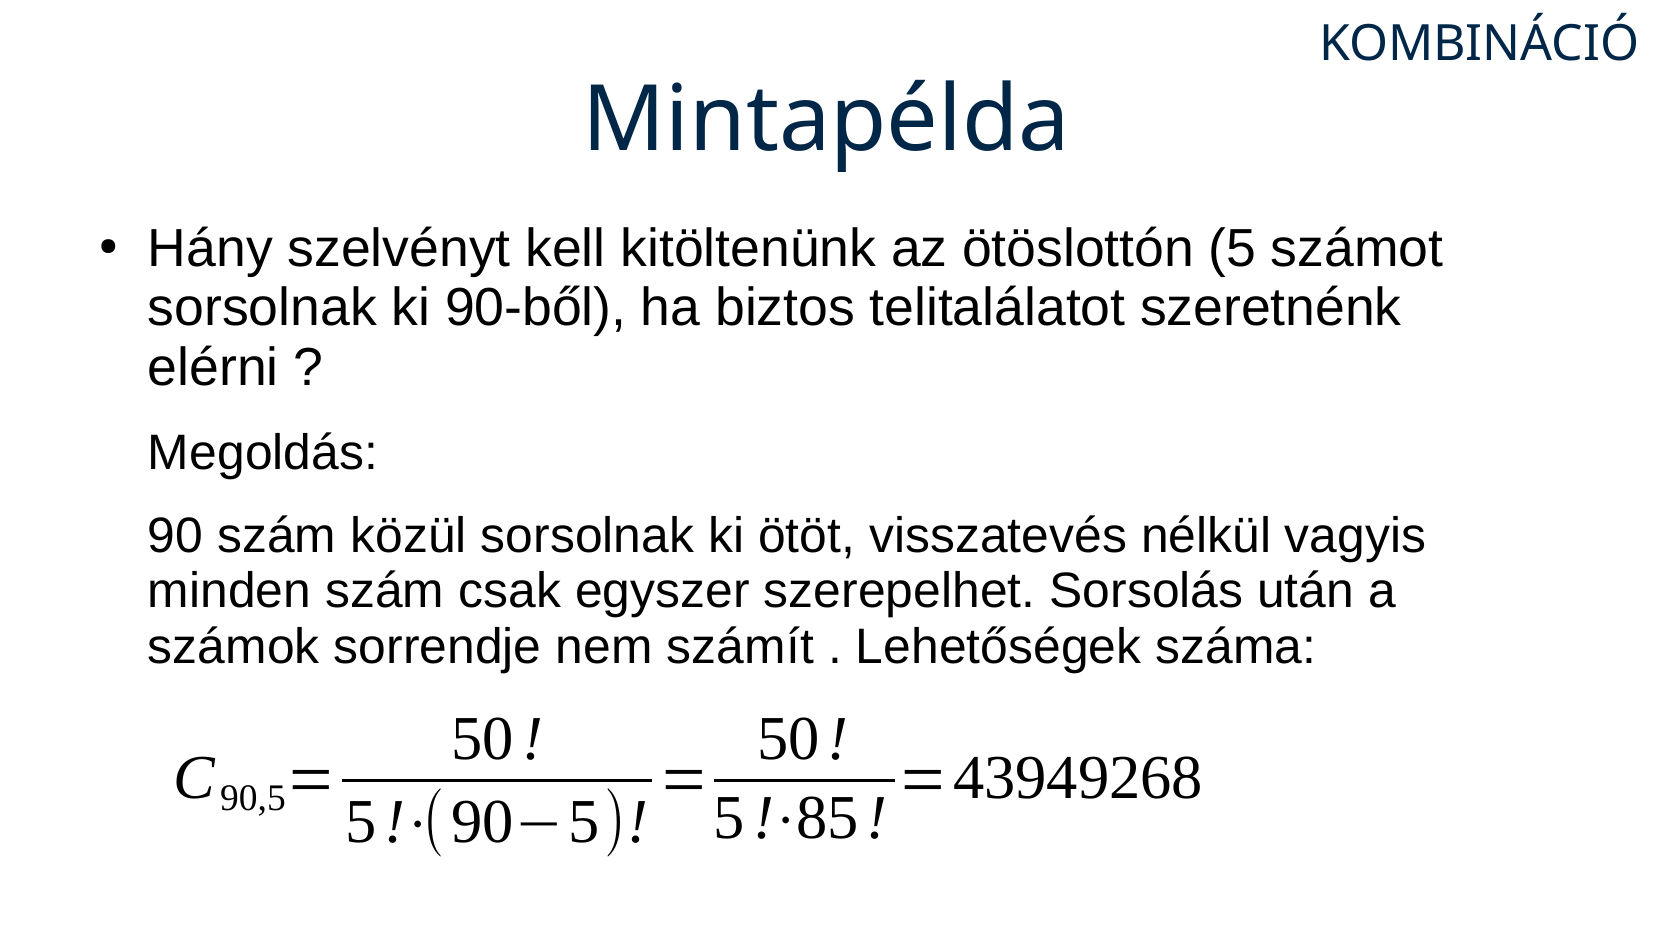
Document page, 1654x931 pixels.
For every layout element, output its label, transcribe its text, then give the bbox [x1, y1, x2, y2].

title Mintapélda [82, 37, 1571, 193]
chart [157, 705, 1219, 860]
list Hány szelvényt kell kitöltenünk az ötöslottón (5 számot sorsolnak ki 90-ből), ha biztos telitalálatot szeretnénk elérni ? Megoldás: 90 szám közül sorsolnak ki ötöt, visszatevés nélkül vagyis minden szám csak egyszer szerepelhet. Sorsolás után a számok sorrendje nem számít . Lehetőségek száma: [82, 217, 1571, 758]
title KOMBINÁCIÓ [1305, 0, 1654, 144]
